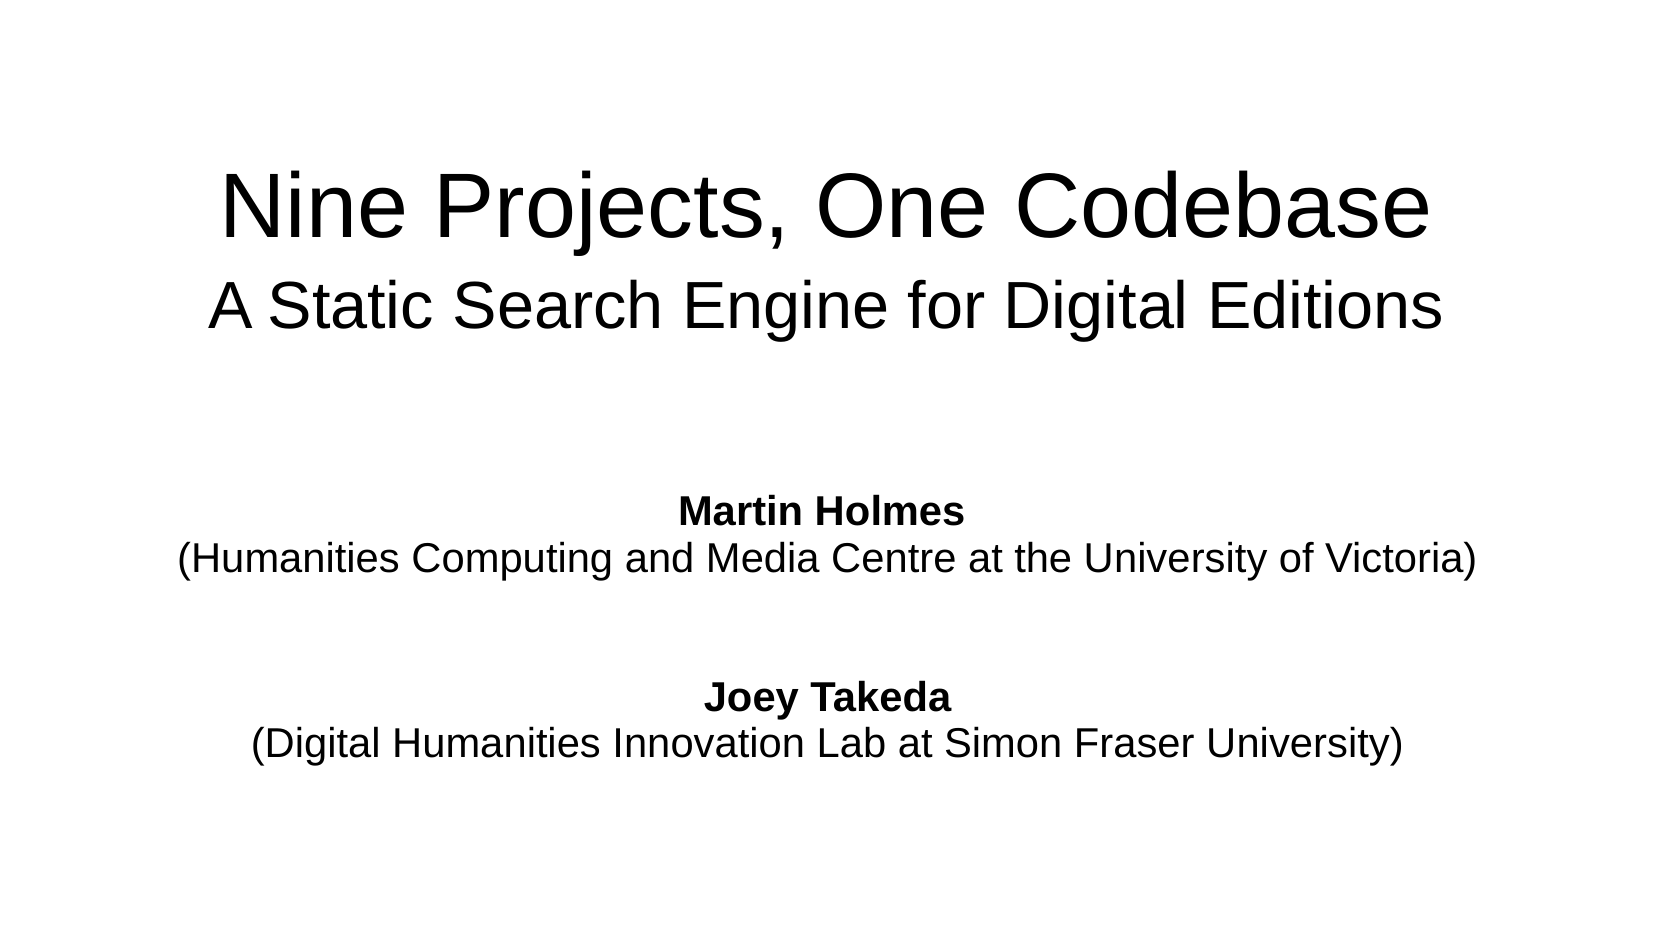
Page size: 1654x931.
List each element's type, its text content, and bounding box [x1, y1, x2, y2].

title Nine Projects, One Codebase A Static Search Engine for Digital Editions [82, 138, 1571, 343]
subtitle Martin Holmes (Humanities Computing and Media Centre at the University of Victoria) Joey Takeda (Digital Humanities Innovation Lab at Simon Fraser University) [83, 461, 1572, 793]
